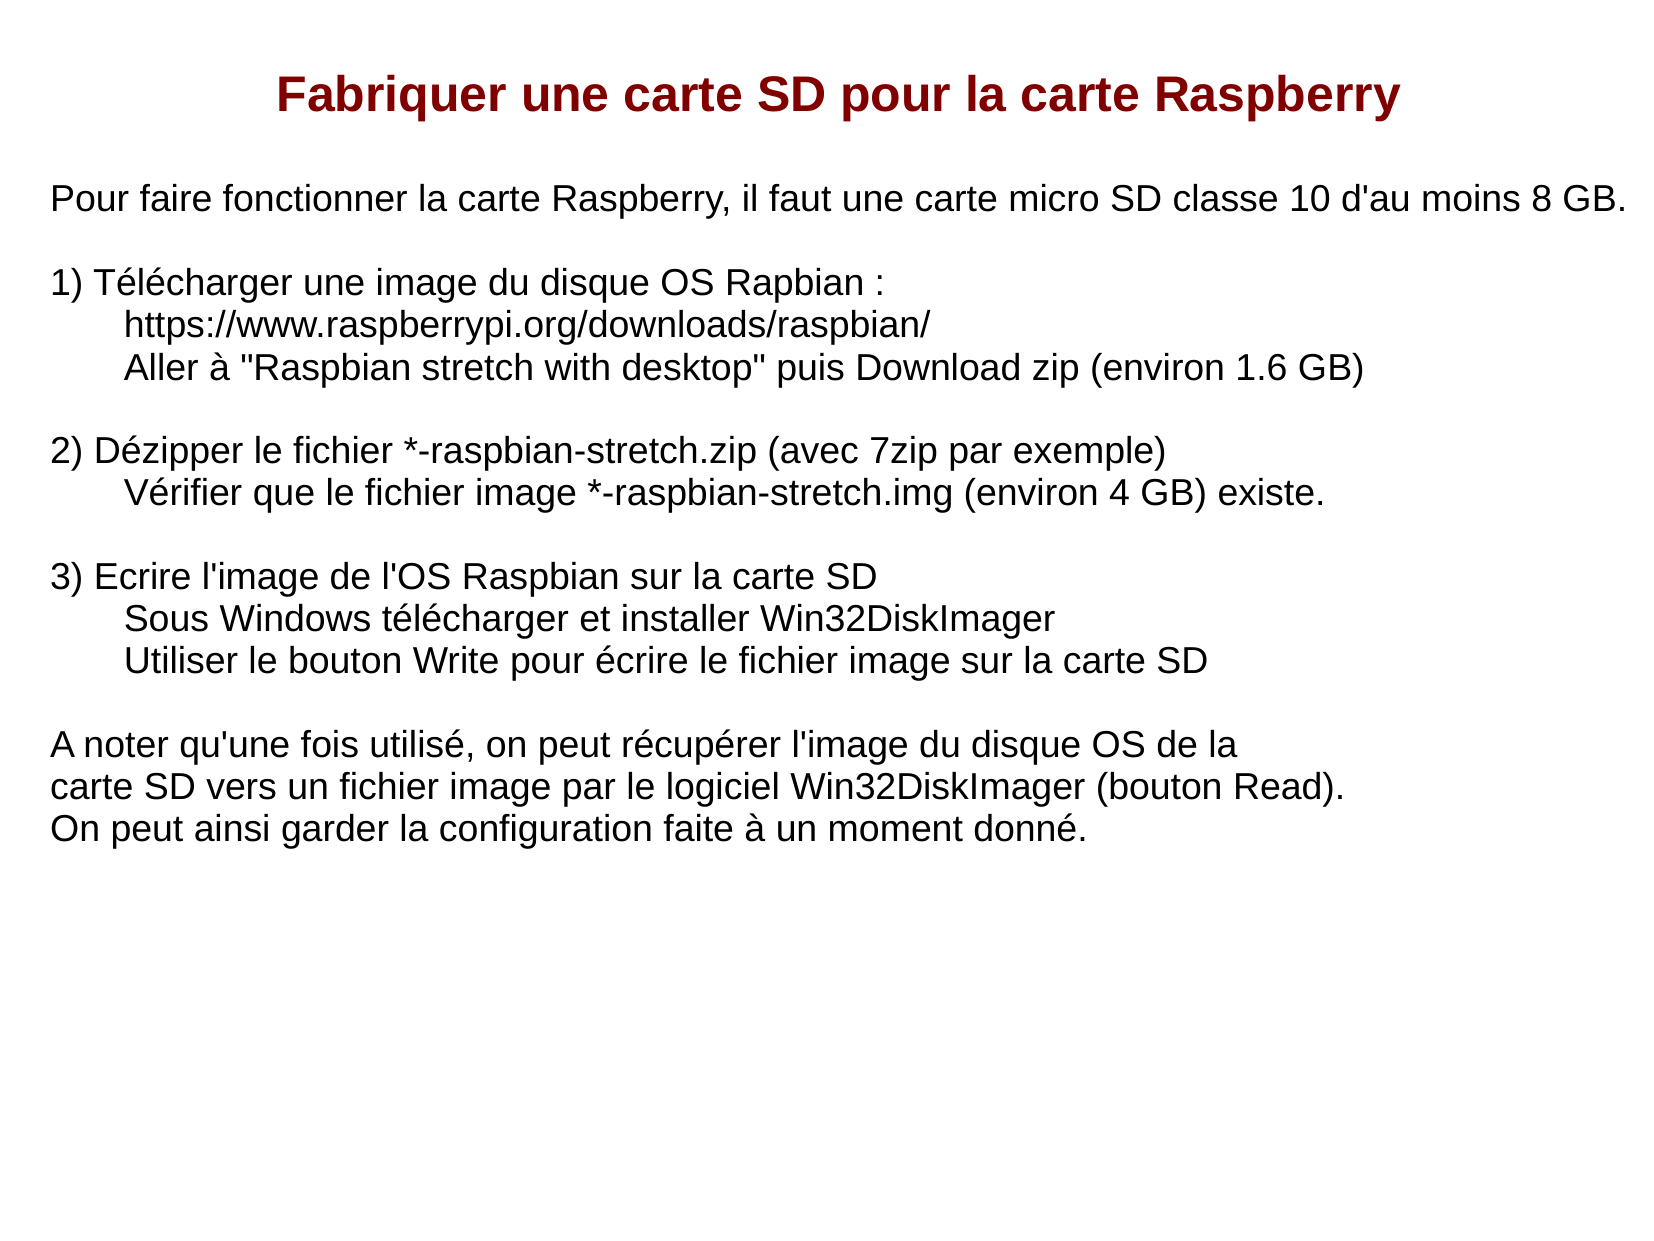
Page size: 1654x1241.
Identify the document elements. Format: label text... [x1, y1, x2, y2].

text_box Fabriquer une carte SD pour la carte Raspberry Pour faire fonctionner la carte Raspberry, il faut une carte micro SD classe 10 d'au moins 8 GB. 1) Télécharger une image du disque OS Rapbian : https://www.raspberrypi.org/downloads/raspbian/ Aller à "Raspbian stretch with desktop" puis Download zip (environ 1.6 GB) 2) Dézipper le fichier *-raspbian-stretch.zip (avec 7zip par exemple) Vérifier que le fichier image *-raspbian-stretch.img (environ 4 GB) existe. 3) Ecrire l'image de l'OS Raspbian sur la carte SD Sous Windows télécharger et installer Win32DiskImager Utiliser le bouton Write pour écrire le fichier image sur la carte SD A noter qu'une fois utilisé, on peut récupérer l'image du disque OS de la carte SD vers un fichier image par le logiciel Win32DiskImager (bouton Read). On peut ainsi garder la configuration faite à un moment donné. [35, 59, 1644, 1099]
